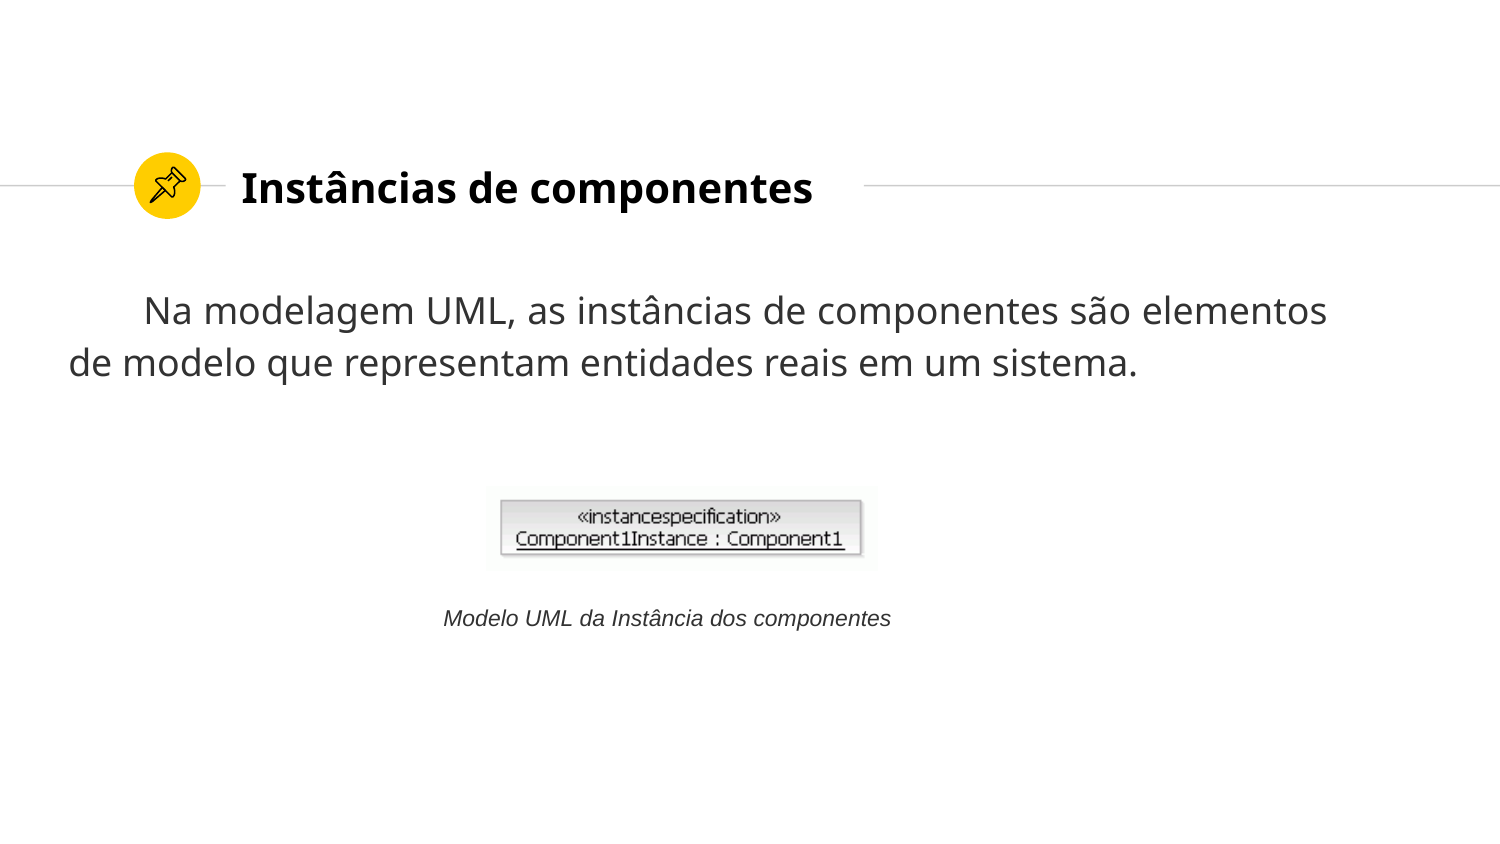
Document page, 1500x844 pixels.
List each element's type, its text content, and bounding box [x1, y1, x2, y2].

title Instâncias de componentes [226, 151, 863, 223]
picture [486, 486, 878, 571]
list Na modelagem UML, as instâncias de componentes são elementos de modelo que representam entidades reais em um sistema. Modelo UML da Instância dos componentes [53, 265, 1344, 776]
